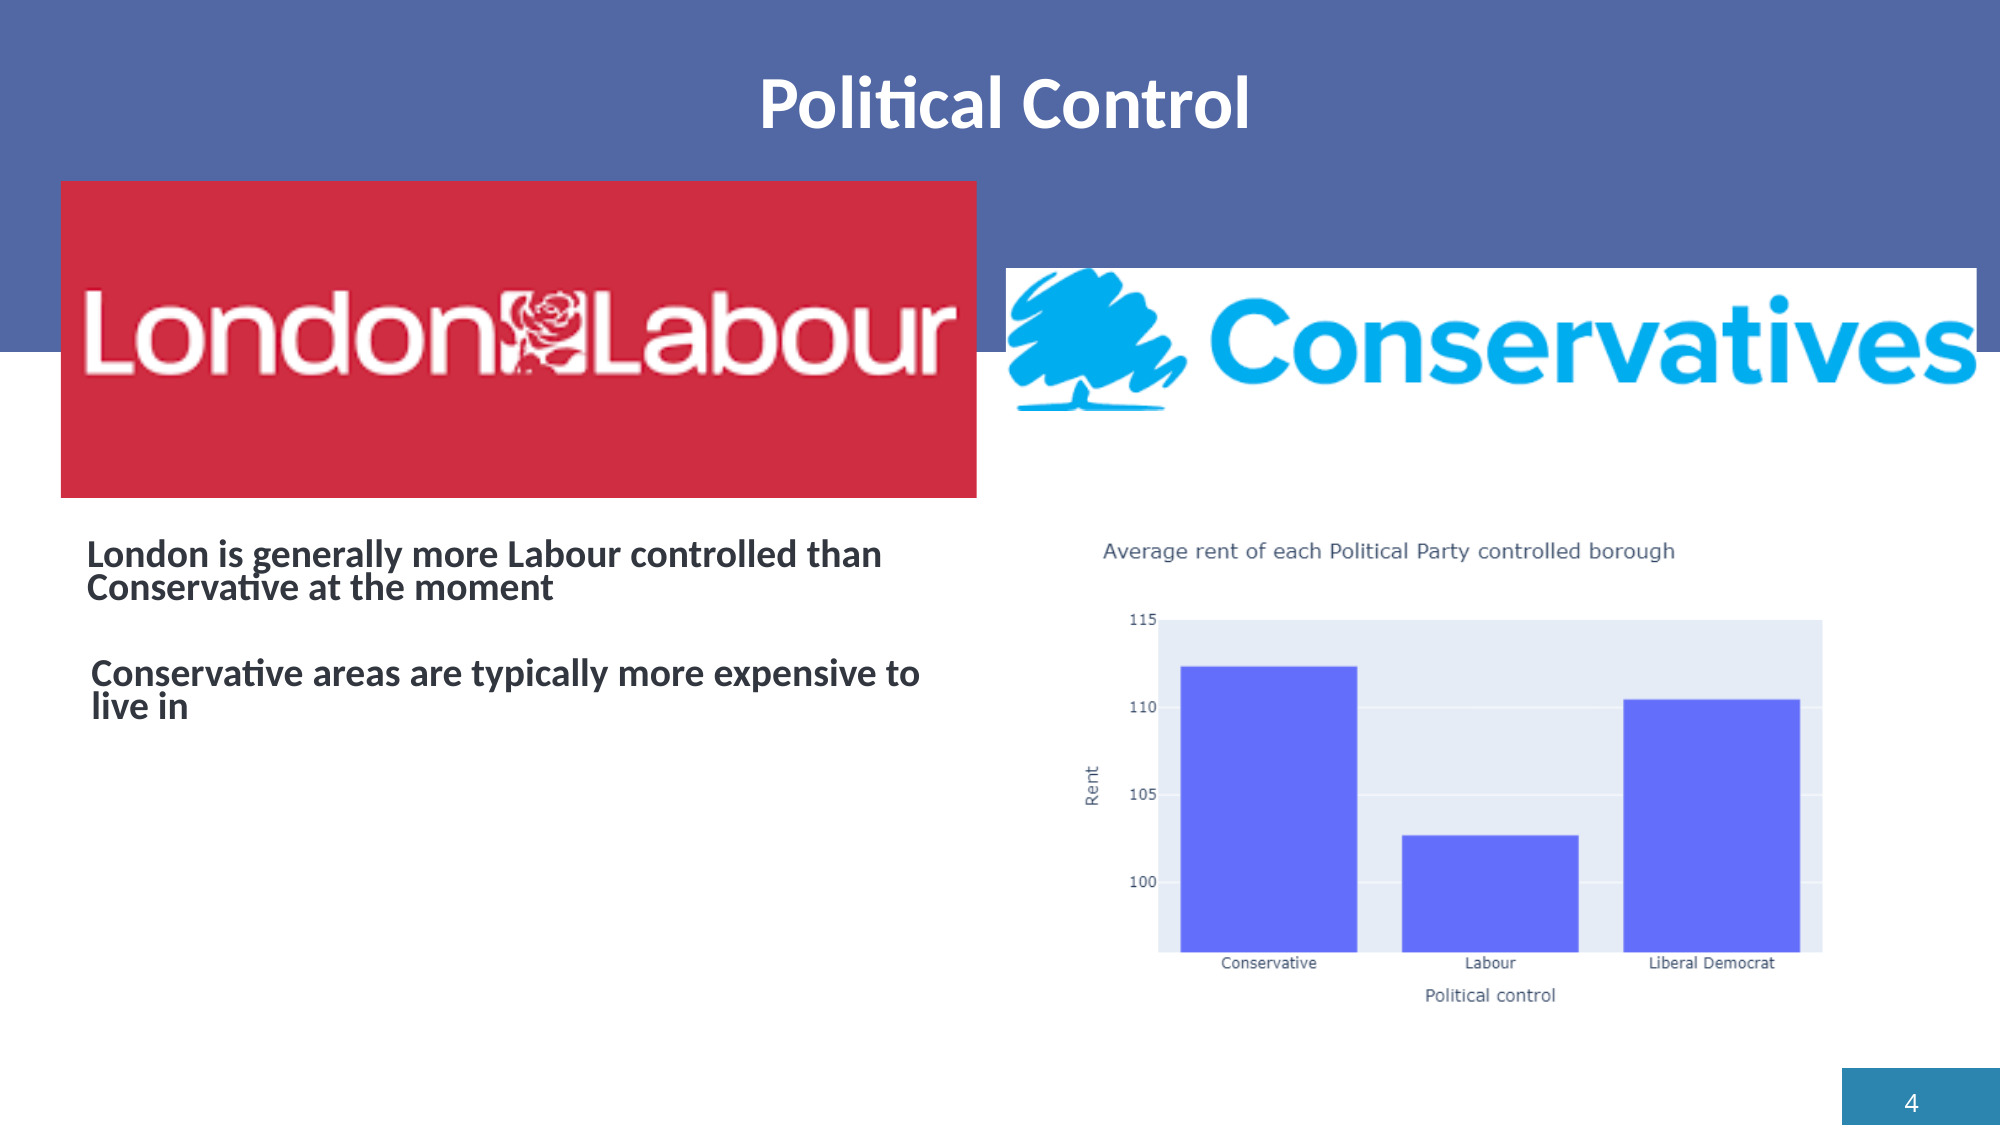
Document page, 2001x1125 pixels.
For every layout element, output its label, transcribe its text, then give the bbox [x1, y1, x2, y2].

picture [60, 181, 977, 498]
picture [1005, 268, 1977, 411]
title Political Control [60, 42, 1951, 167]
list Conservative areas are typically more expensive to live in [76, 650, 1000, 736]
list London is generally more Labour controlled than Conservative at the moment [72, 531, 988, 617]
text_box 6 [1889, 1079, 1951, 1114]
picture [1060, 497, 1921, 1051]
